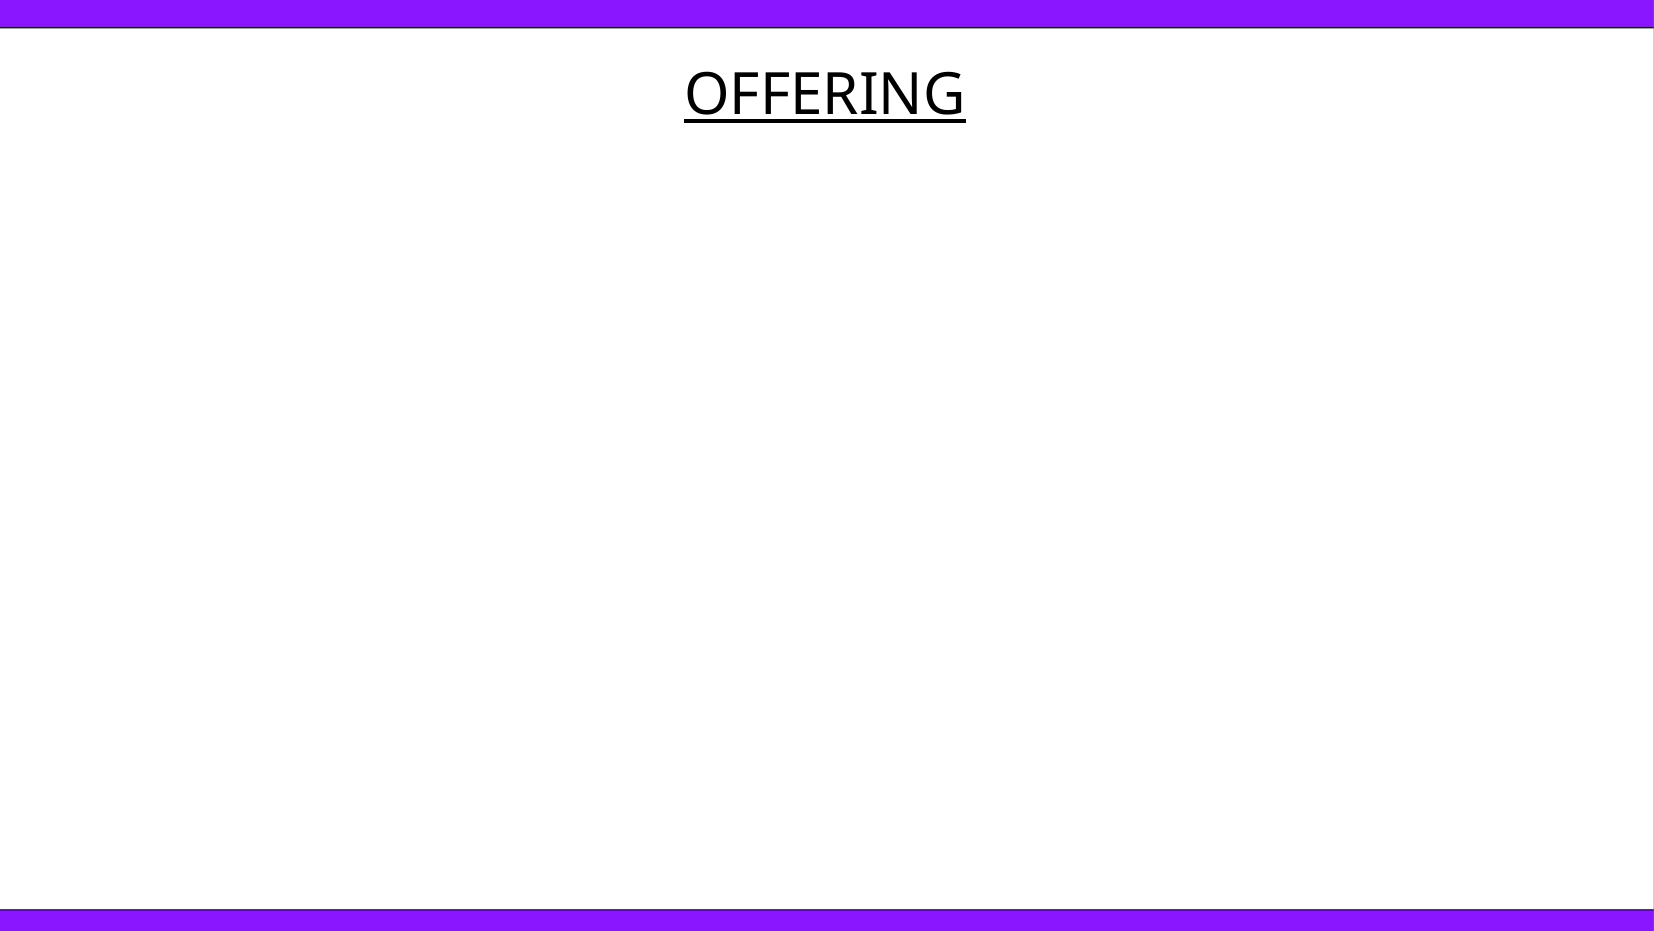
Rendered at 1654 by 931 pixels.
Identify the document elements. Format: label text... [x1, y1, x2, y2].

picture [0, 0, 1654, 931]
text_box OFFERING [105, 45, 1546, 138]
